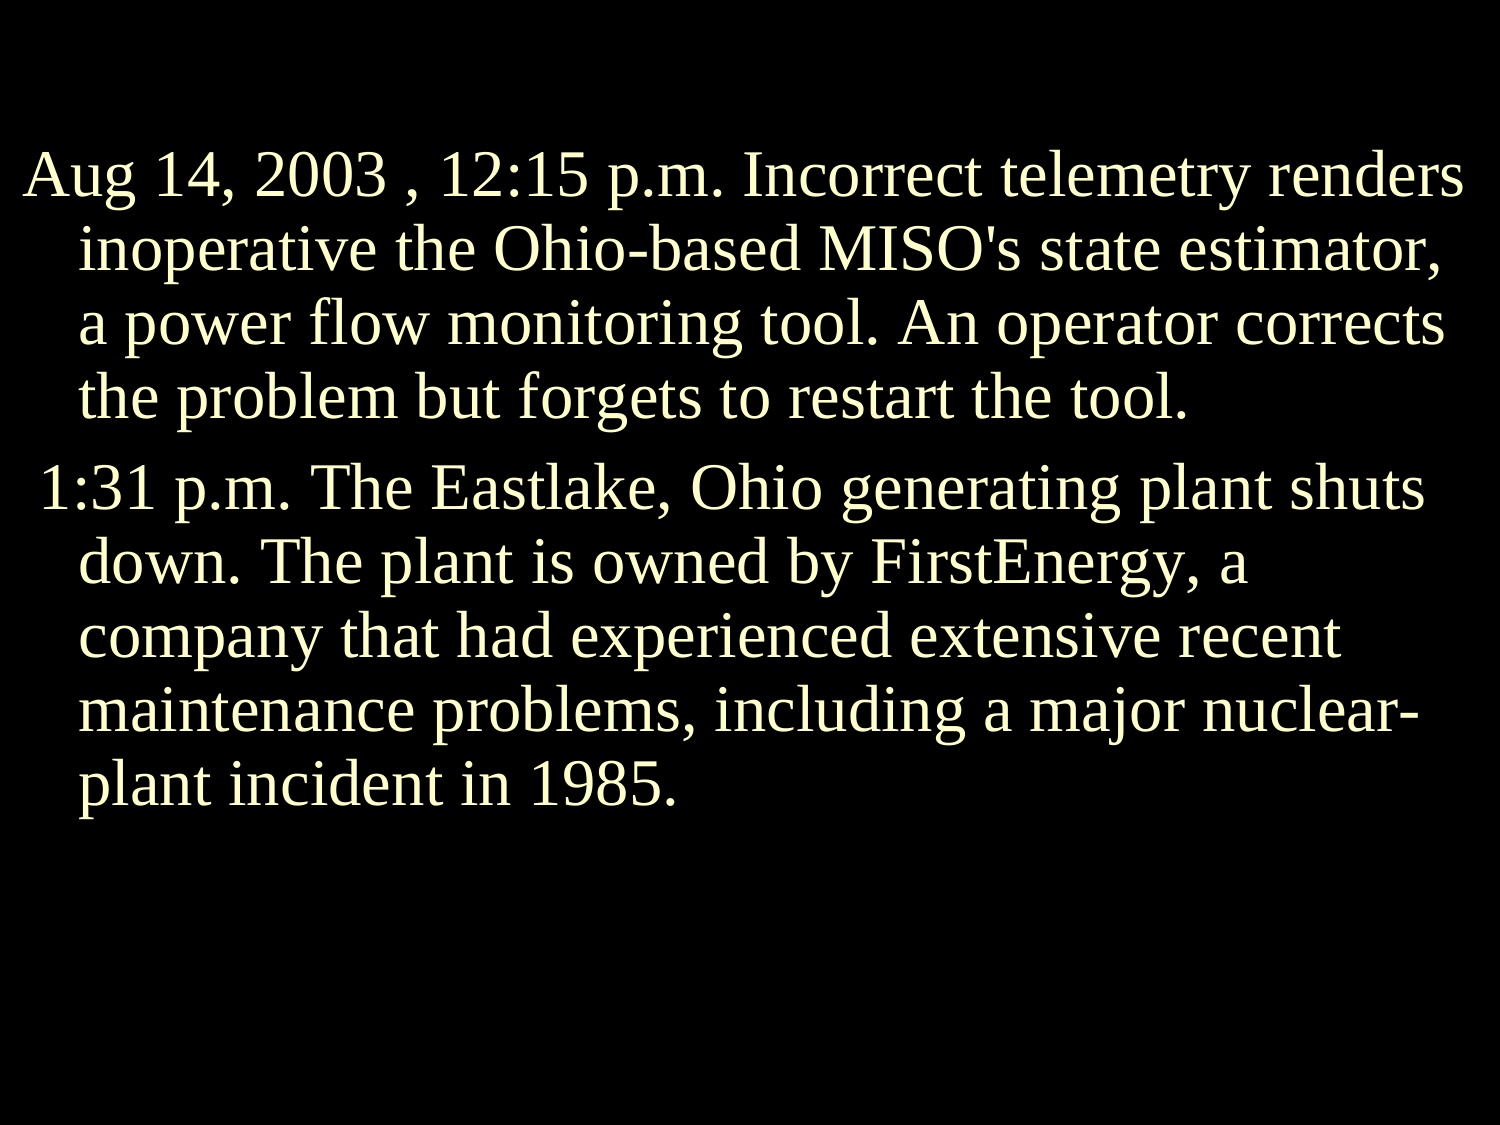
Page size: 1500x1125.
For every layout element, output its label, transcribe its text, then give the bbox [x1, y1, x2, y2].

list Aug 14, 2003 , 12:15 p.m. Incorrect telemetry renders inoperative the Ohio-based MISO's state estimator, a power flow monitoring tool. An operator corrects the problem but forgets to restart the tool. 1:31 p.m. The Eastlake, Ohio generating plant shuts down. The plant is owned by FirstEnergy, a company that had experienced extensive recent maintenance problems, including a major nuclear-plant incident in 1985. [22, 37, 1482, 1011]
